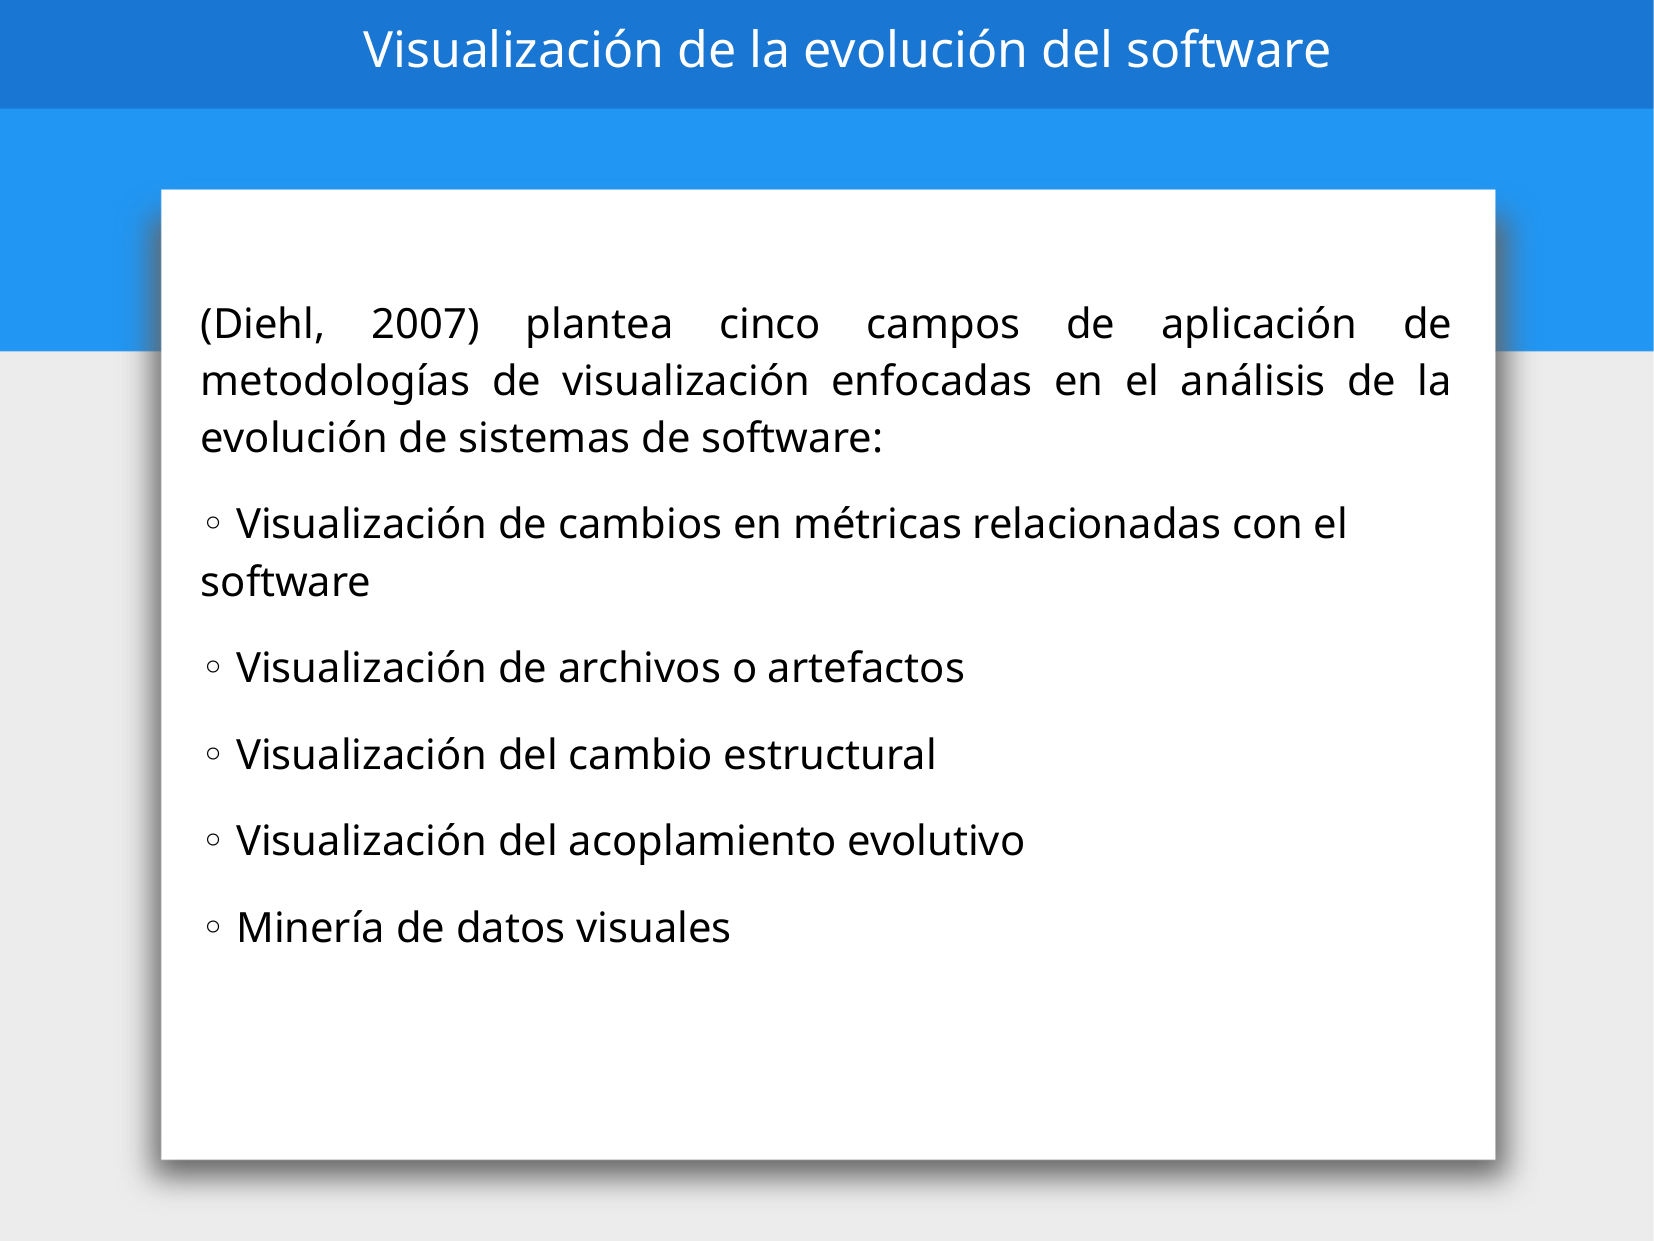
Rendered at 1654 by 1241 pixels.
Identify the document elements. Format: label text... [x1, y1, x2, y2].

list (Diehl, 2007) plantea cinco campos de aplicación de metodologías de visualización enfocadas en el análisis de la evolución de sistemas de software: ◦ Visualización de cambios en métricas relacionadas con el software ◦ Visualización de archivos o artefactos ◦ Visualización del cambio estructural ◦ Visualización del acoplamiento evolutivo ◦ Minería de datos visuales [200, 212, 1453, 1123]
title Visualización de la evolución del software [94, 13, 1583, 83]
picture [0, 0, 1654, 1241]
